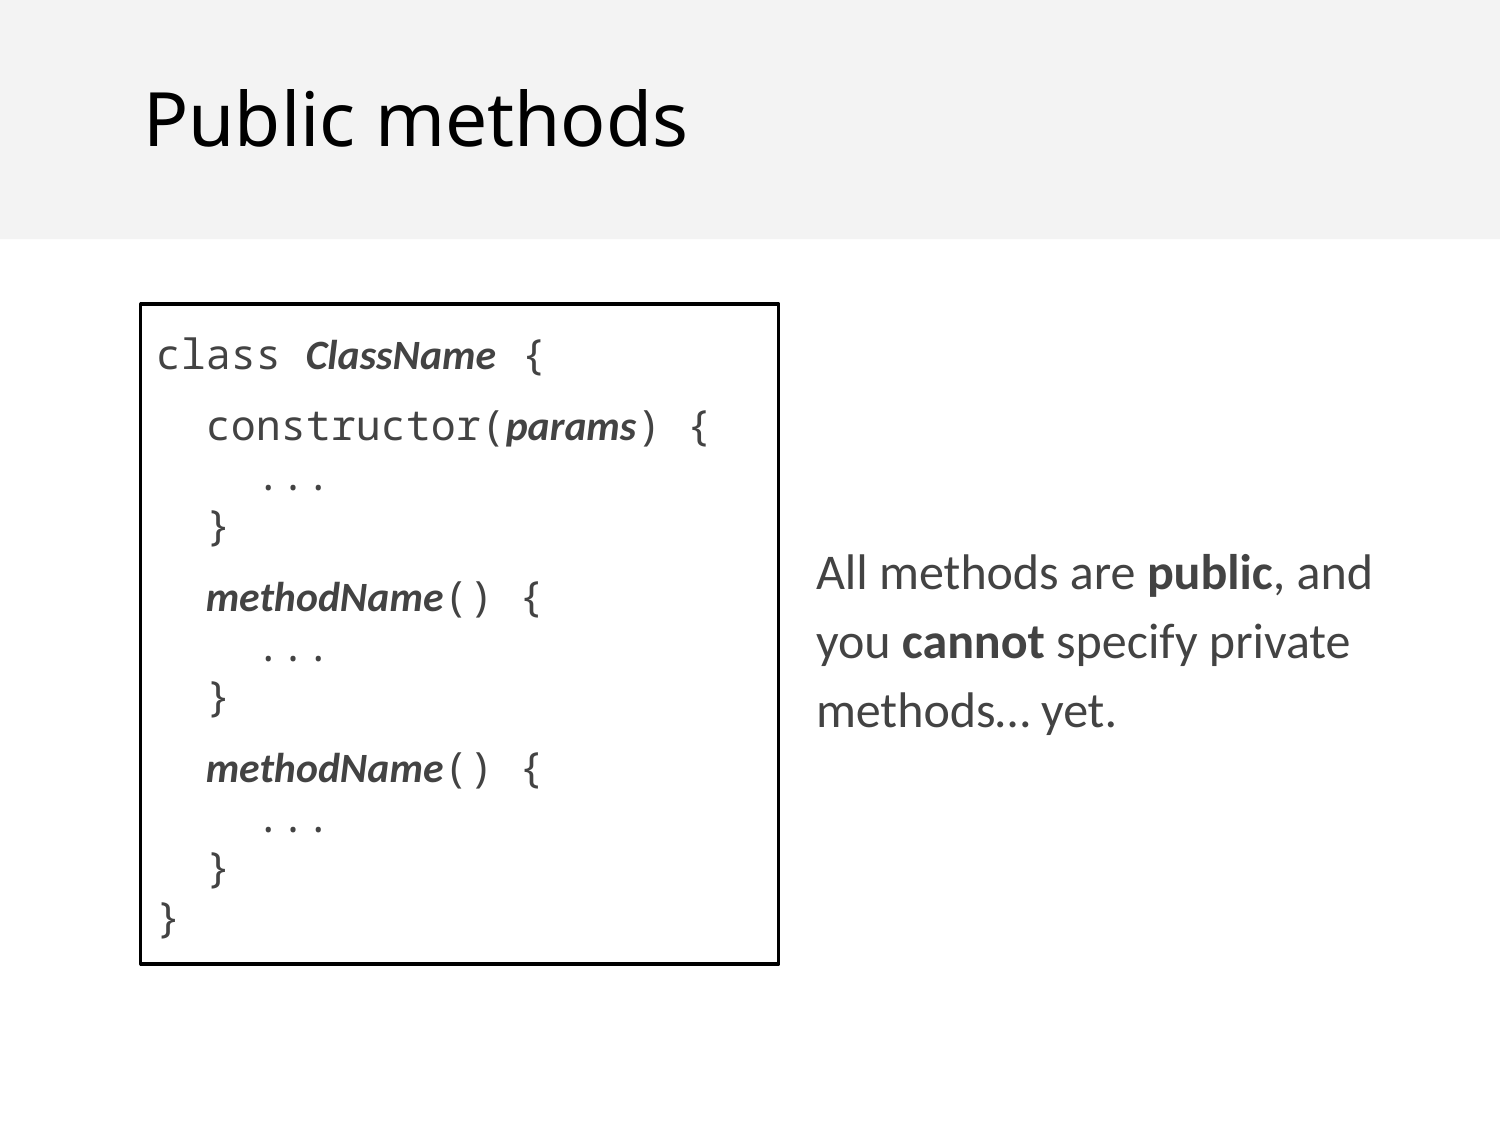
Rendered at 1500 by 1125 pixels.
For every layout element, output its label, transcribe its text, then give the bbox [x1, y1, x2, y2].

list All methods are public, and you cannot specify private methods… yet. [801, 304, 1459, 965]
title Public methods [128, 56, 1372, 183]
text_box class ClassName { constructor(params) { ... } methodName() { ... } methodName() { ... } } [140, 303, 779, 965]
